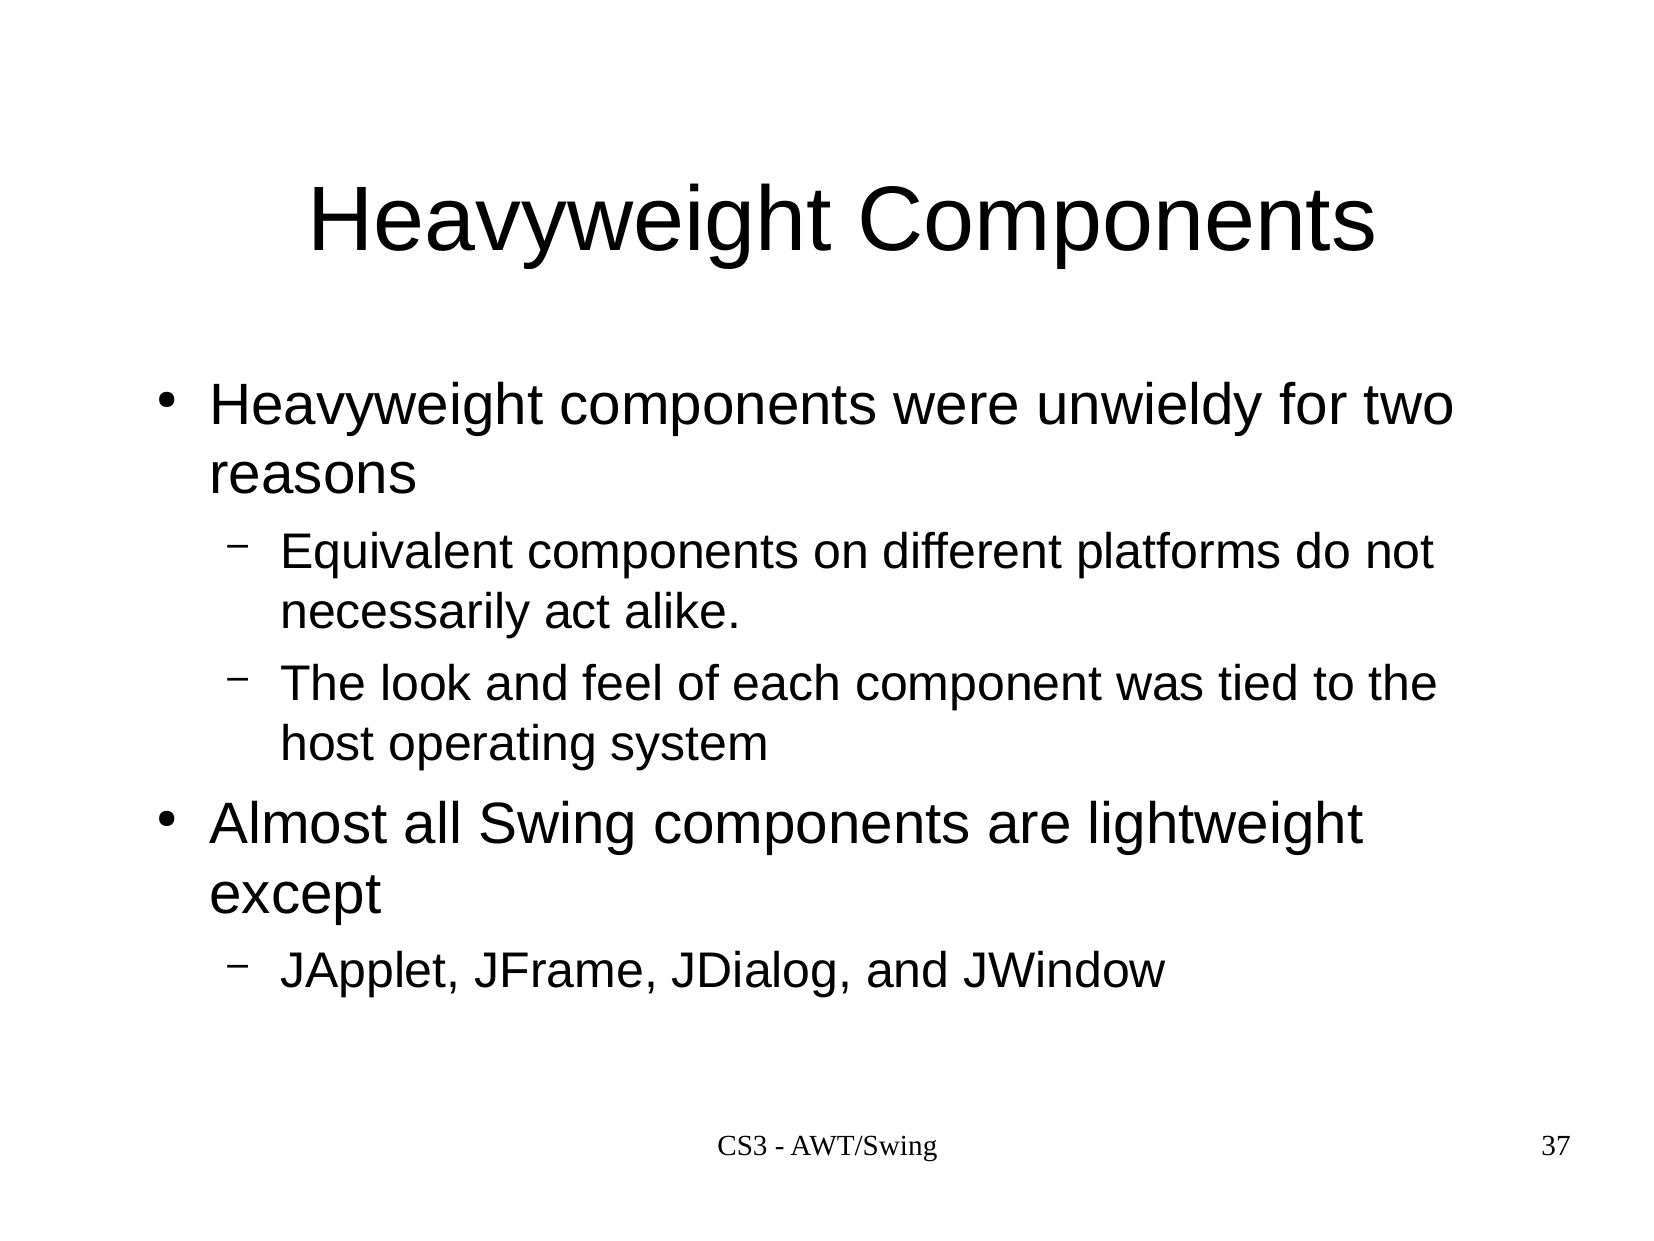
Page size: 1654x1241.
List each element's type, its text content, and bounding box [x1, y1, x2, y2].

list Heavyweight components were unwieldy for two reasons Equivalent components on different platforms do not necessarily act alike. The look and feel of each component was tied to the host operating system Almost all Swing components are lightweight except JApplet, JFrame, JDialog, and JWindow [124, 358, 1530, 1103]
title Heavyweight Components [124, 110, 1530, 317]
